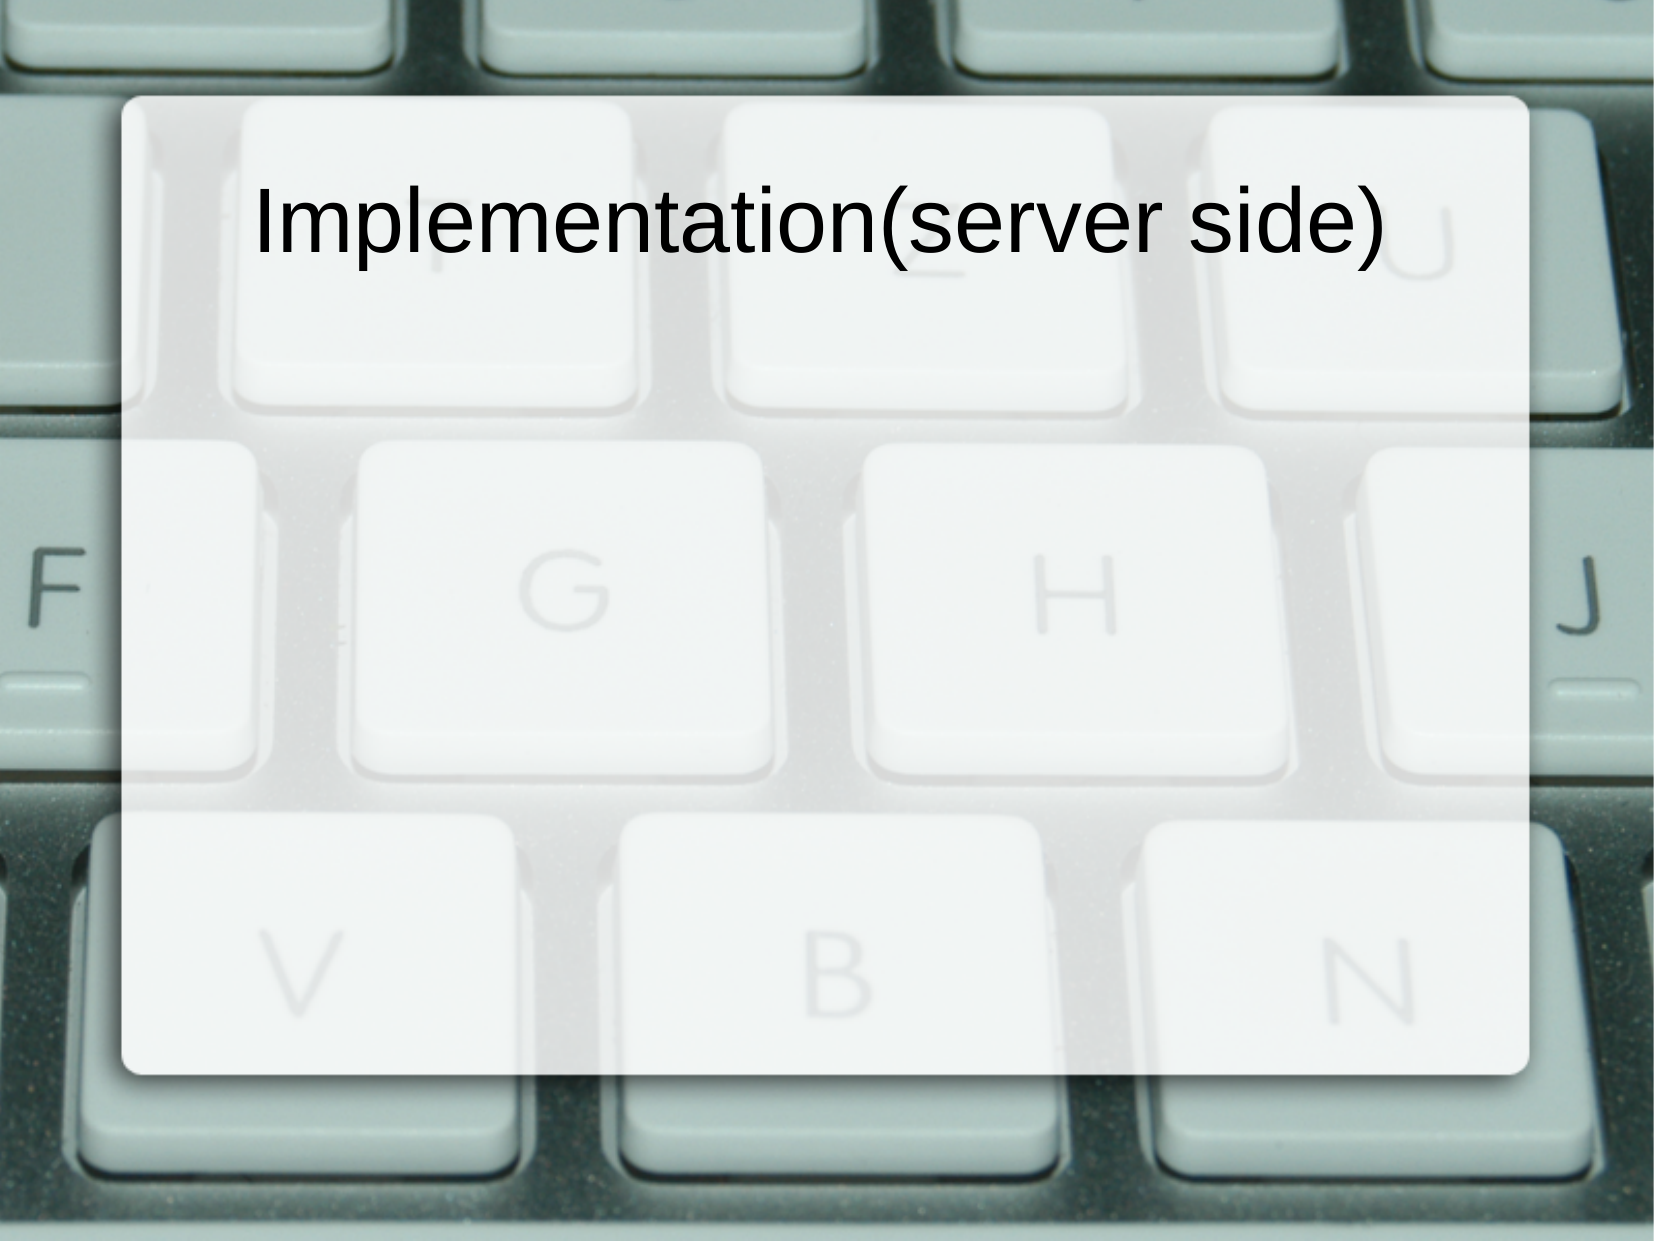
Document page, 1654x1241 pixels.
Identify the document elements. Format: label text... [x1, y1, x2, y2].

title Implementation(server side) [135, 125, 1506, 318]
picture [0, 0, 1654, 1241]
